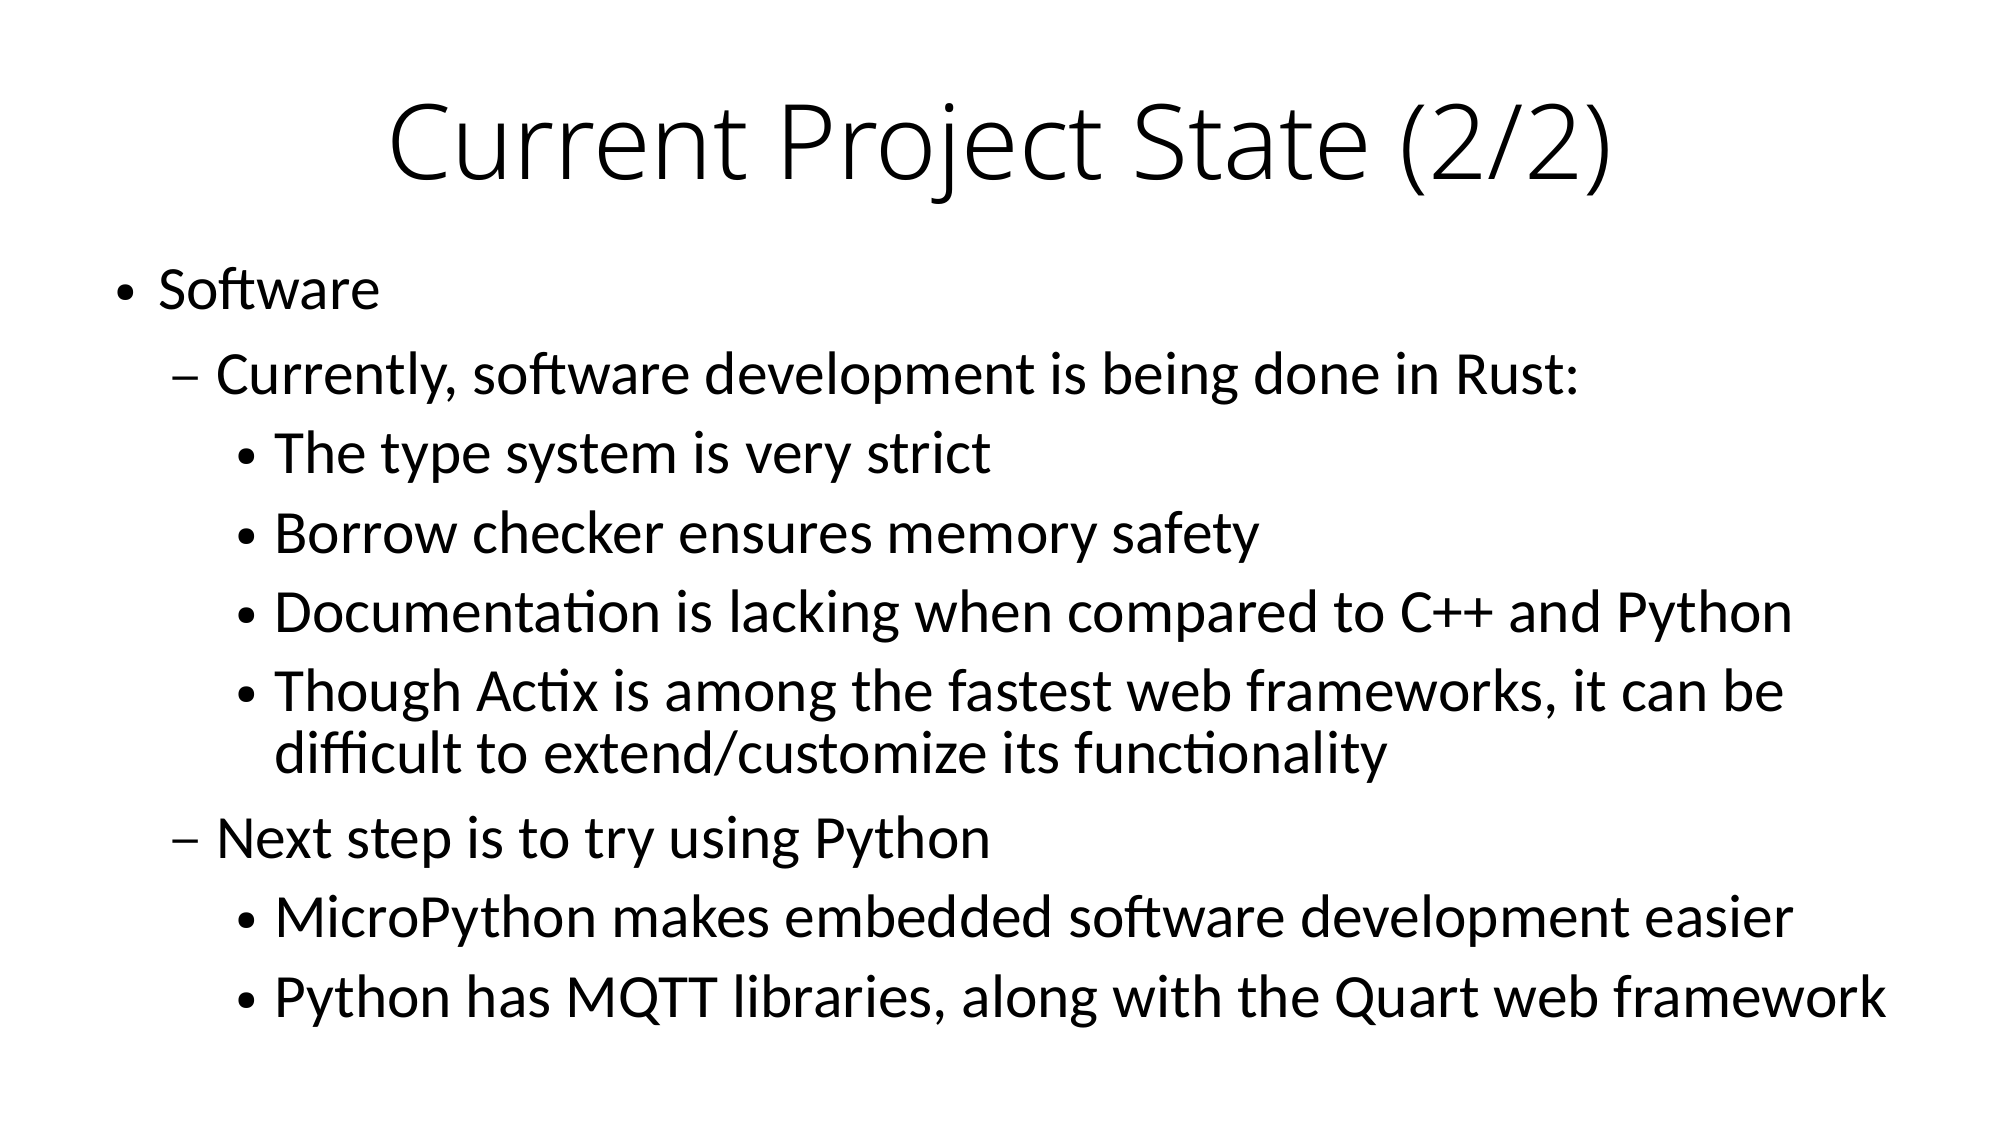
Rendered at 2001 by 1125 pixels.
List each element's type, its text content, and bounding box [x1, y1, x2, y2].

title Current Project State (2/2) [99, 44, 1900, 233]
list Software Currently, software development is being done in Rust: The type system is very strict Borrow checker ensures memory safety Documentation is lacking when compared to C++ and Python Though Actix is among the fastest web frameworks, it can be difficult to extend/customize its functionality Next step is to try using Python MicroPython makes embedded software development easier Python has MQTT libraries, along with the Quart web framework [100, 263, 1900, 1051]
